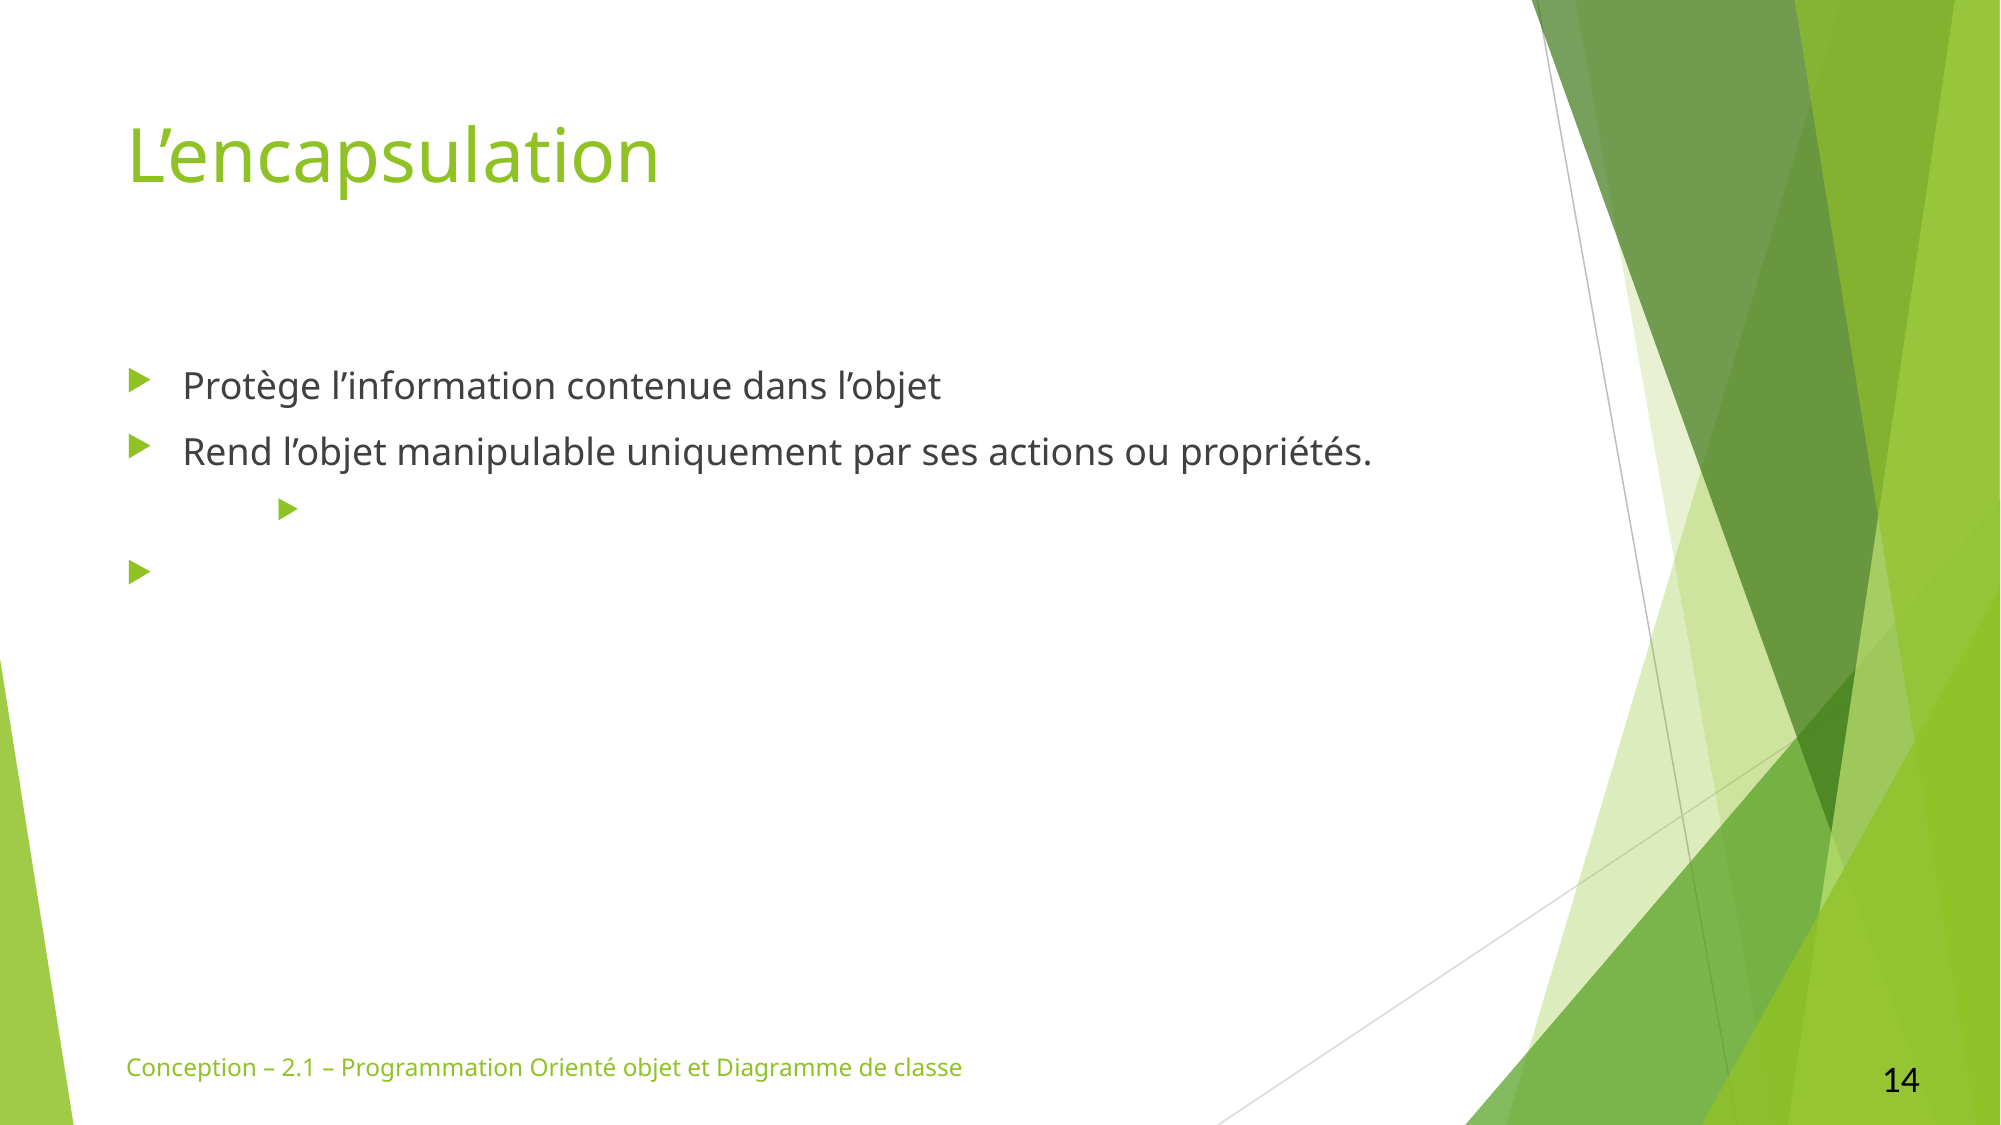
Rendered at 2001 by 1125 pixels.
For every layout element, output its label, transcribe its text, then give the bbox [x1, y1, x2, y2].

list Protège l’information contenue dans l’objet Rend l’objet manipulable uniquement par ses actions ou propriétés. [111, 354, 1522, 992]
text_box [1866, 1047, 1979, 1108]
title L’encapsulation [111, 99, 1522, 317]
text_box Conception – 2.1 – Programmation Orienté objet et Diagramme de classe [111, 1047, 1094, 1109]
